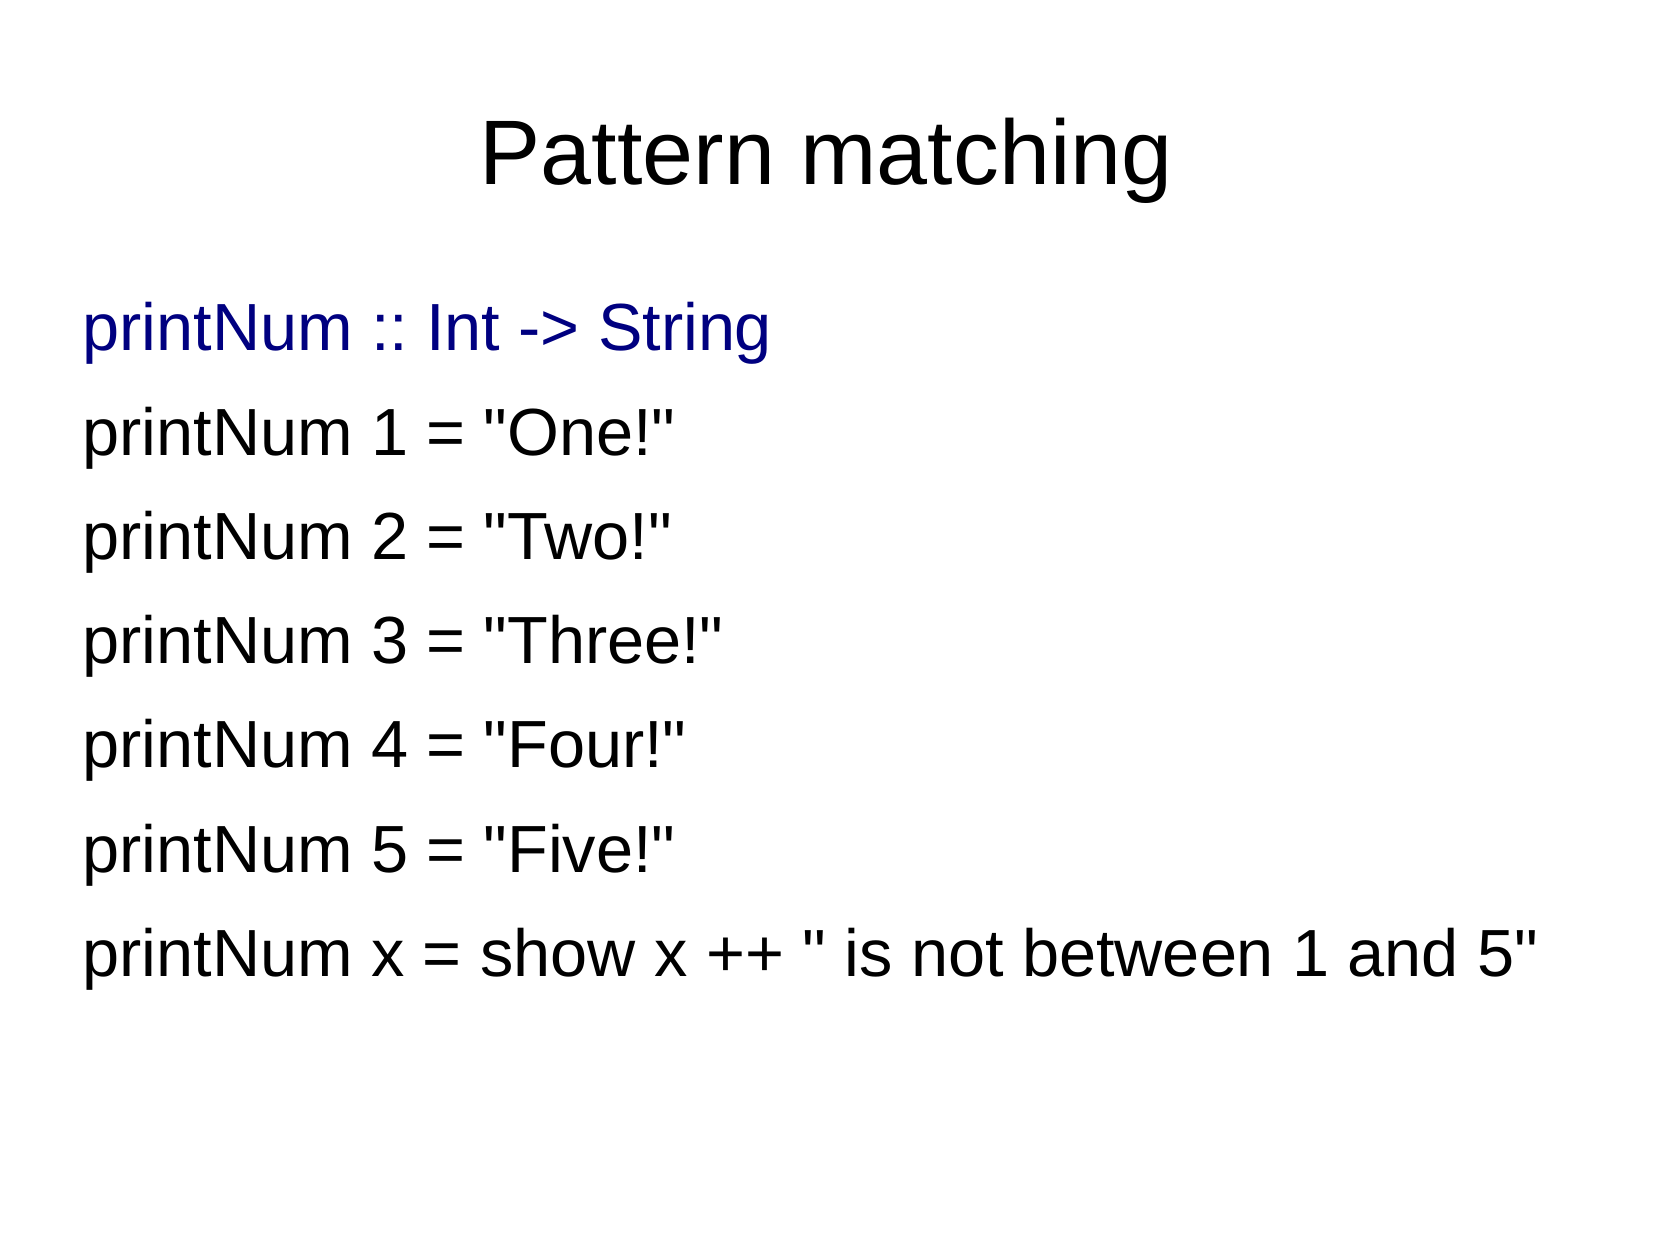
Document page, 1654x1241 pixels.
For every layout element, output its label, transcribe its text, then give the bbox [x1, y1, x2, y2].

list printNum :: Int -> String printNum 1 = "One!" printNum 2 = "Two!" printNum 3 = "Three!" printNum 4 = "Four!" printNum 5 = "Five!" printNum x = show x ++ " is not between 1 and 5" [82, 290, 1571, 1094]
title Pattern matching [82, 56, 1571, 250]
